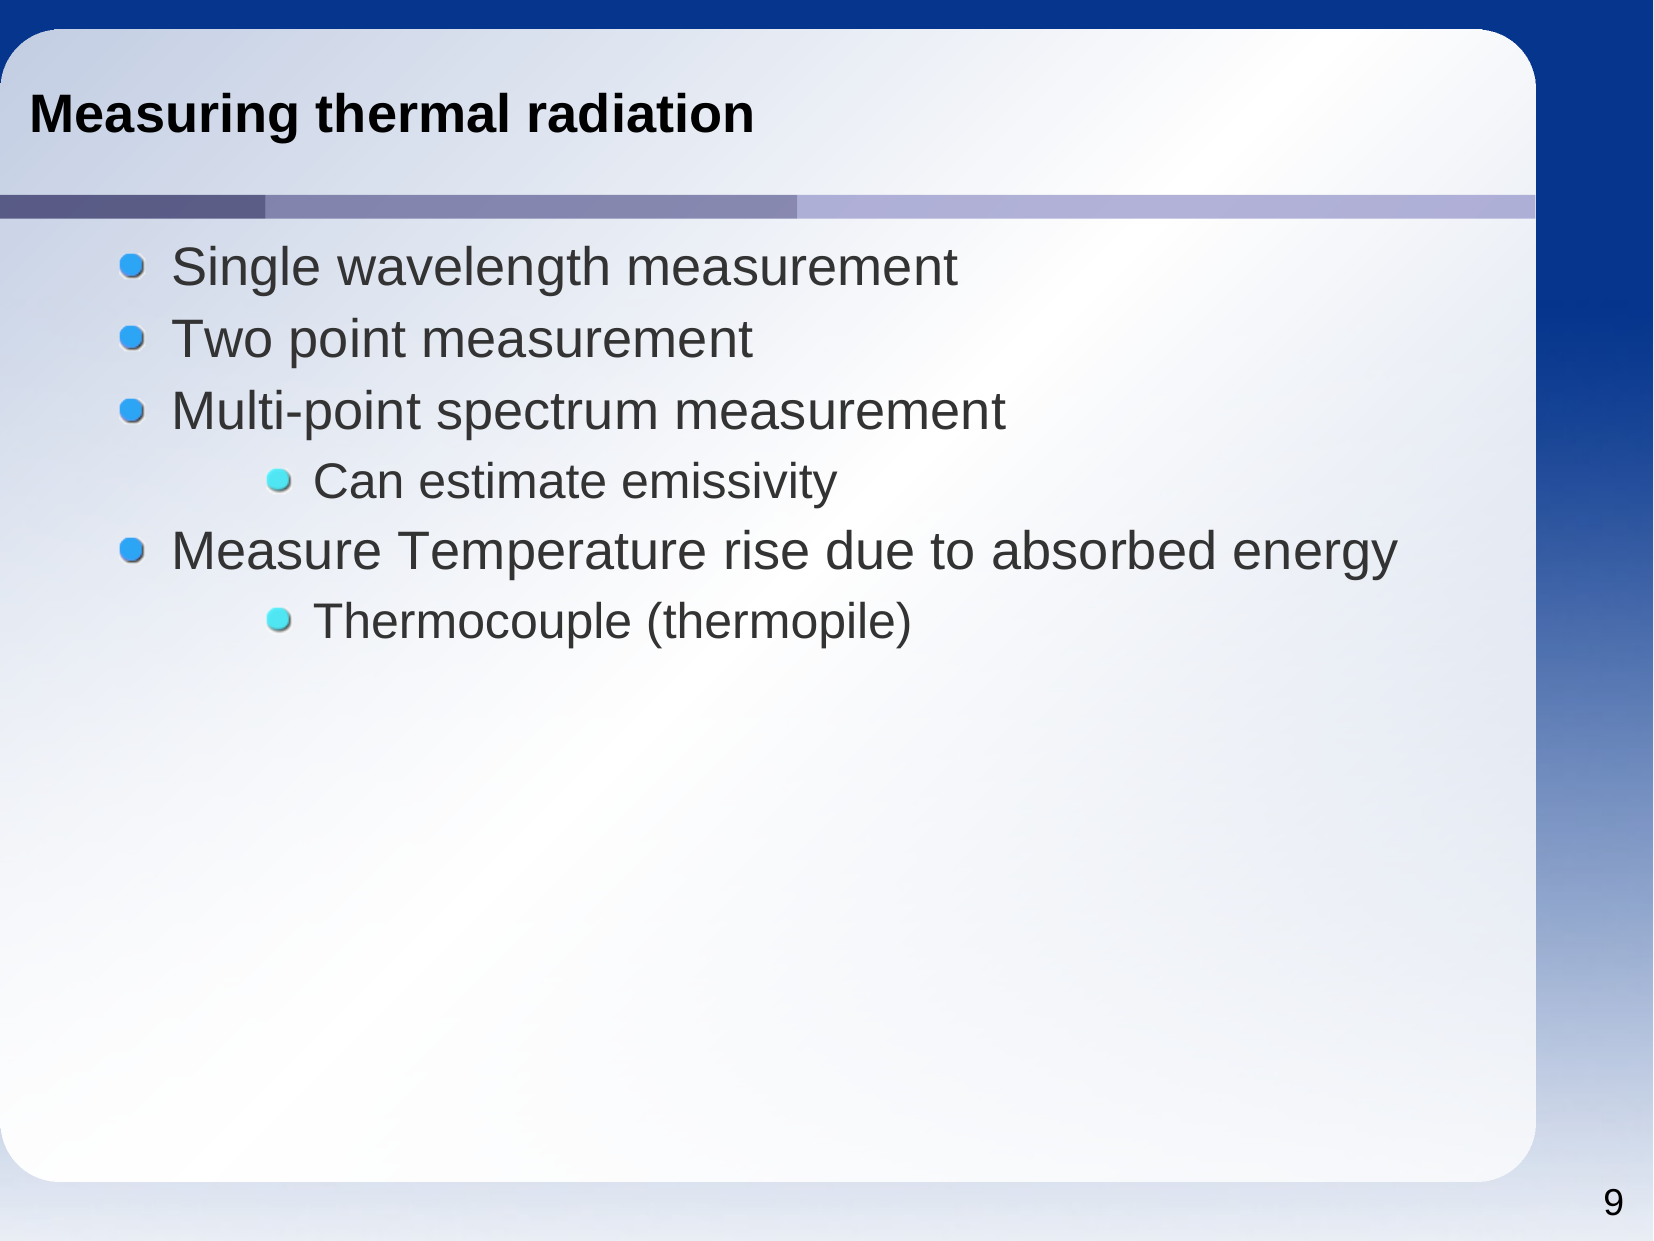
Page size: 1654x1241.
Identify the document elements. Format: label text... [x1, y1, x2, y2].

picture [0, 0, 1654, 1241]
title Measuring thermal radiation [29, 49, 1506, 178]
list Single wavelength measurement Two point measurement Multi-point spectrum measurement Can estimate emissivity Measure Temperature rise due to absorbed energy Thermocouple (thermopile) [29, 236, 1506, 1152]
